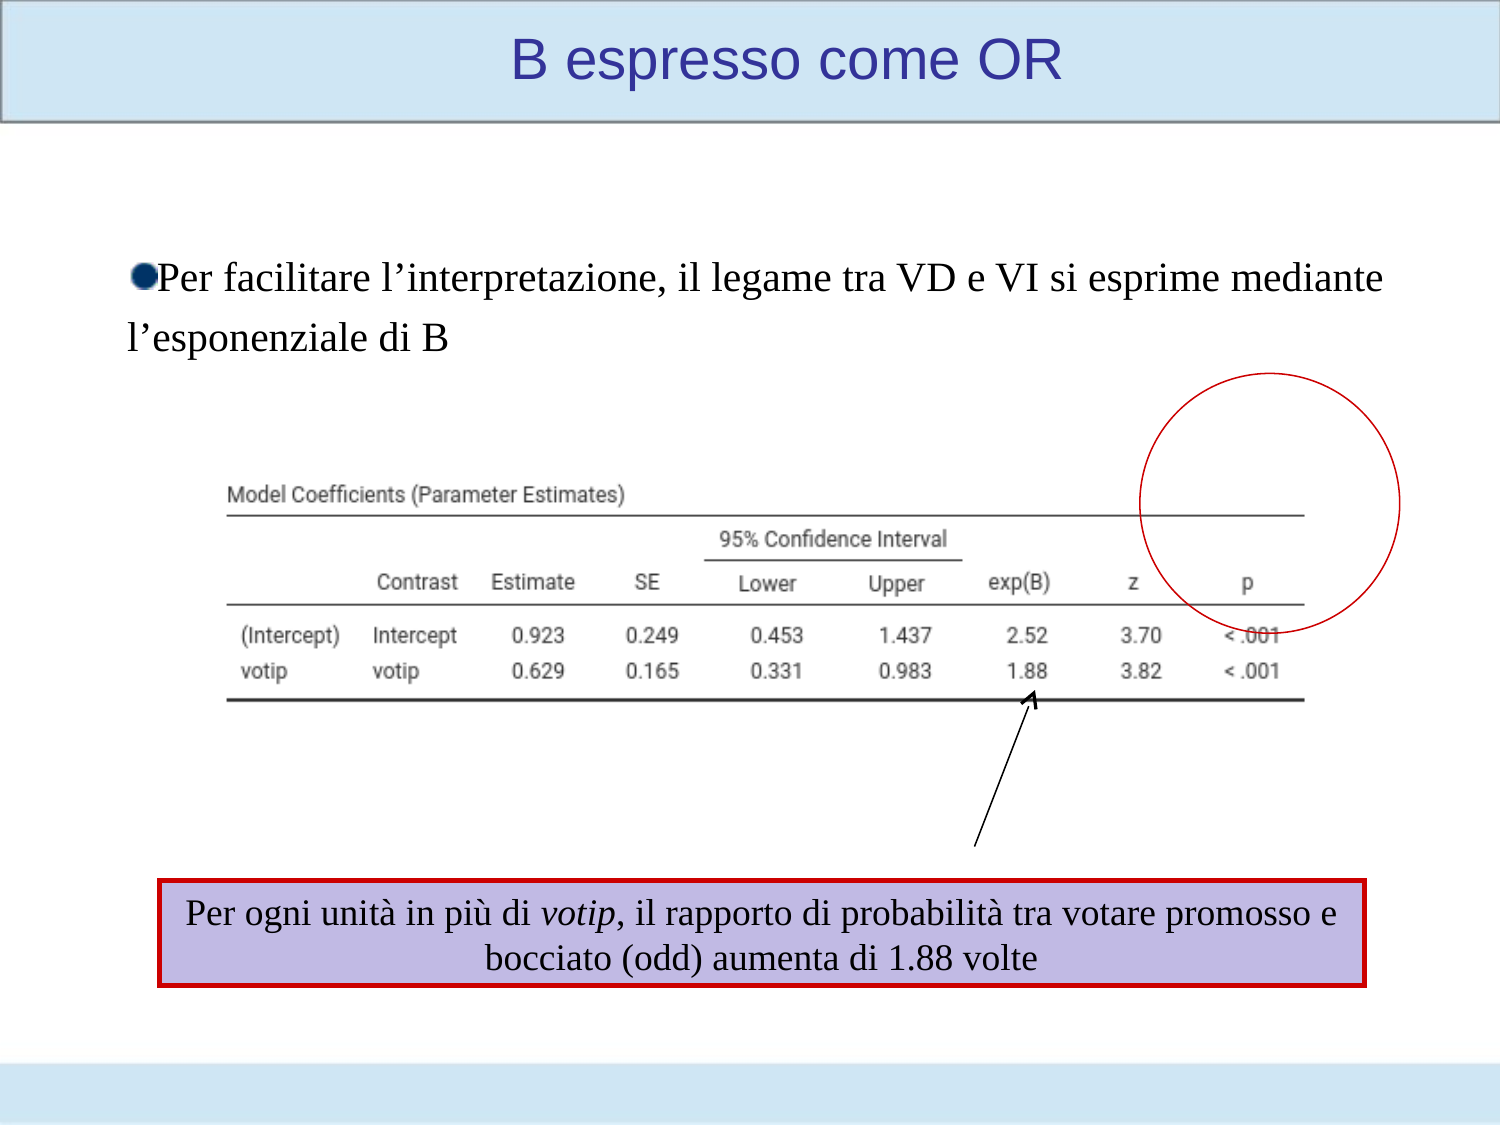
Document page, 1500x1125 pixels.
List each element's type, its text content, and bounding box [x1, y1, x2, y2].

picture [0, 0, 1500, 1125]
text_box Per ogni unità in più di votip, il rapporto di probabilità tra votare promosso e bocciato (odd) aumenta di 1.88 volte [159, 880, 1365, 986]
title B espresso come OR [113, 0, 1463, 158]
text_box Per facilitare l’interpretazione, il legame tra VD e VI si esprime mediante l’esponenziale di B [112, 231, 1400, 368]
